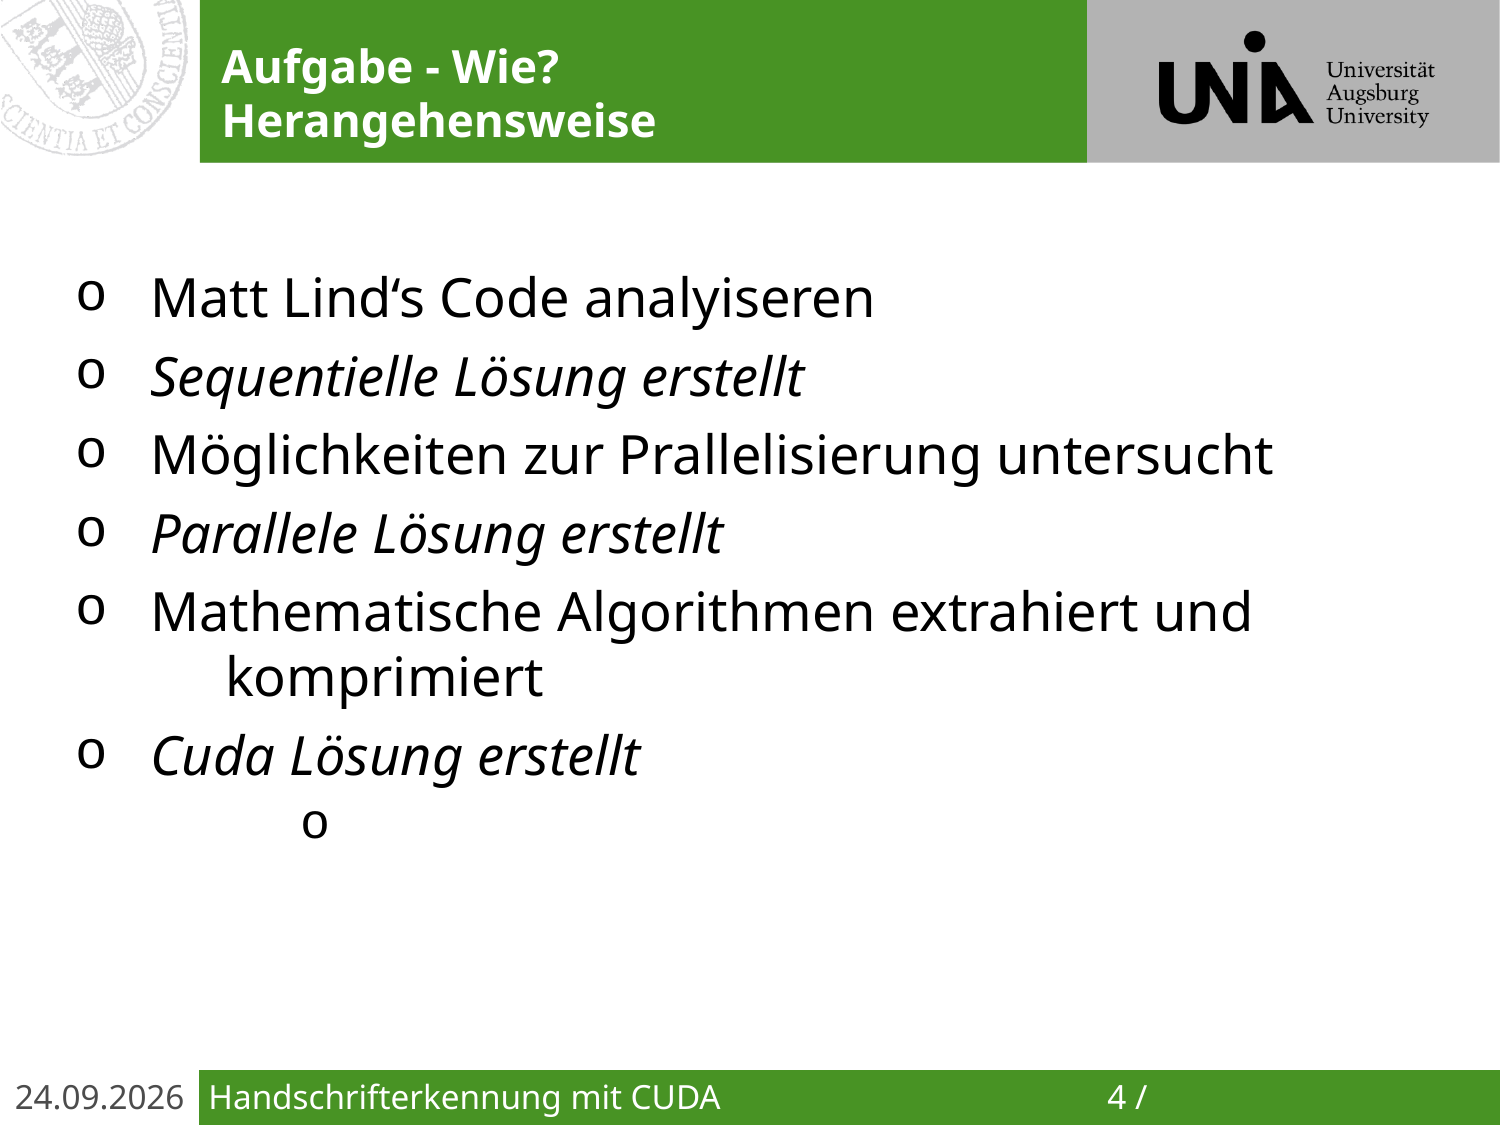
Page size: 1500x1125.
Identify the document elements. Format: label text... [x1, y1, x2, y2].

text_box / [1092, 1068, 1498, 1119]
list Matt Lind‘s Code analyiseren Sequentielle Lösung erstellt Möglichkeiten zur Prallelisierung untersucht Parallele Lösung erstellt Mathematische Algorithmen extrahiert und komprimiert Cuda Lösung erstellt [75, 263, 1425, 916]
text_box [0, 1068, 193, 1119]
title Aufgabe - Wie? Herangehensweise [206, 29, 1088, 163]
text_box Handschrifterkennung mit CUDA [193, 1068, 1092, 1119]
